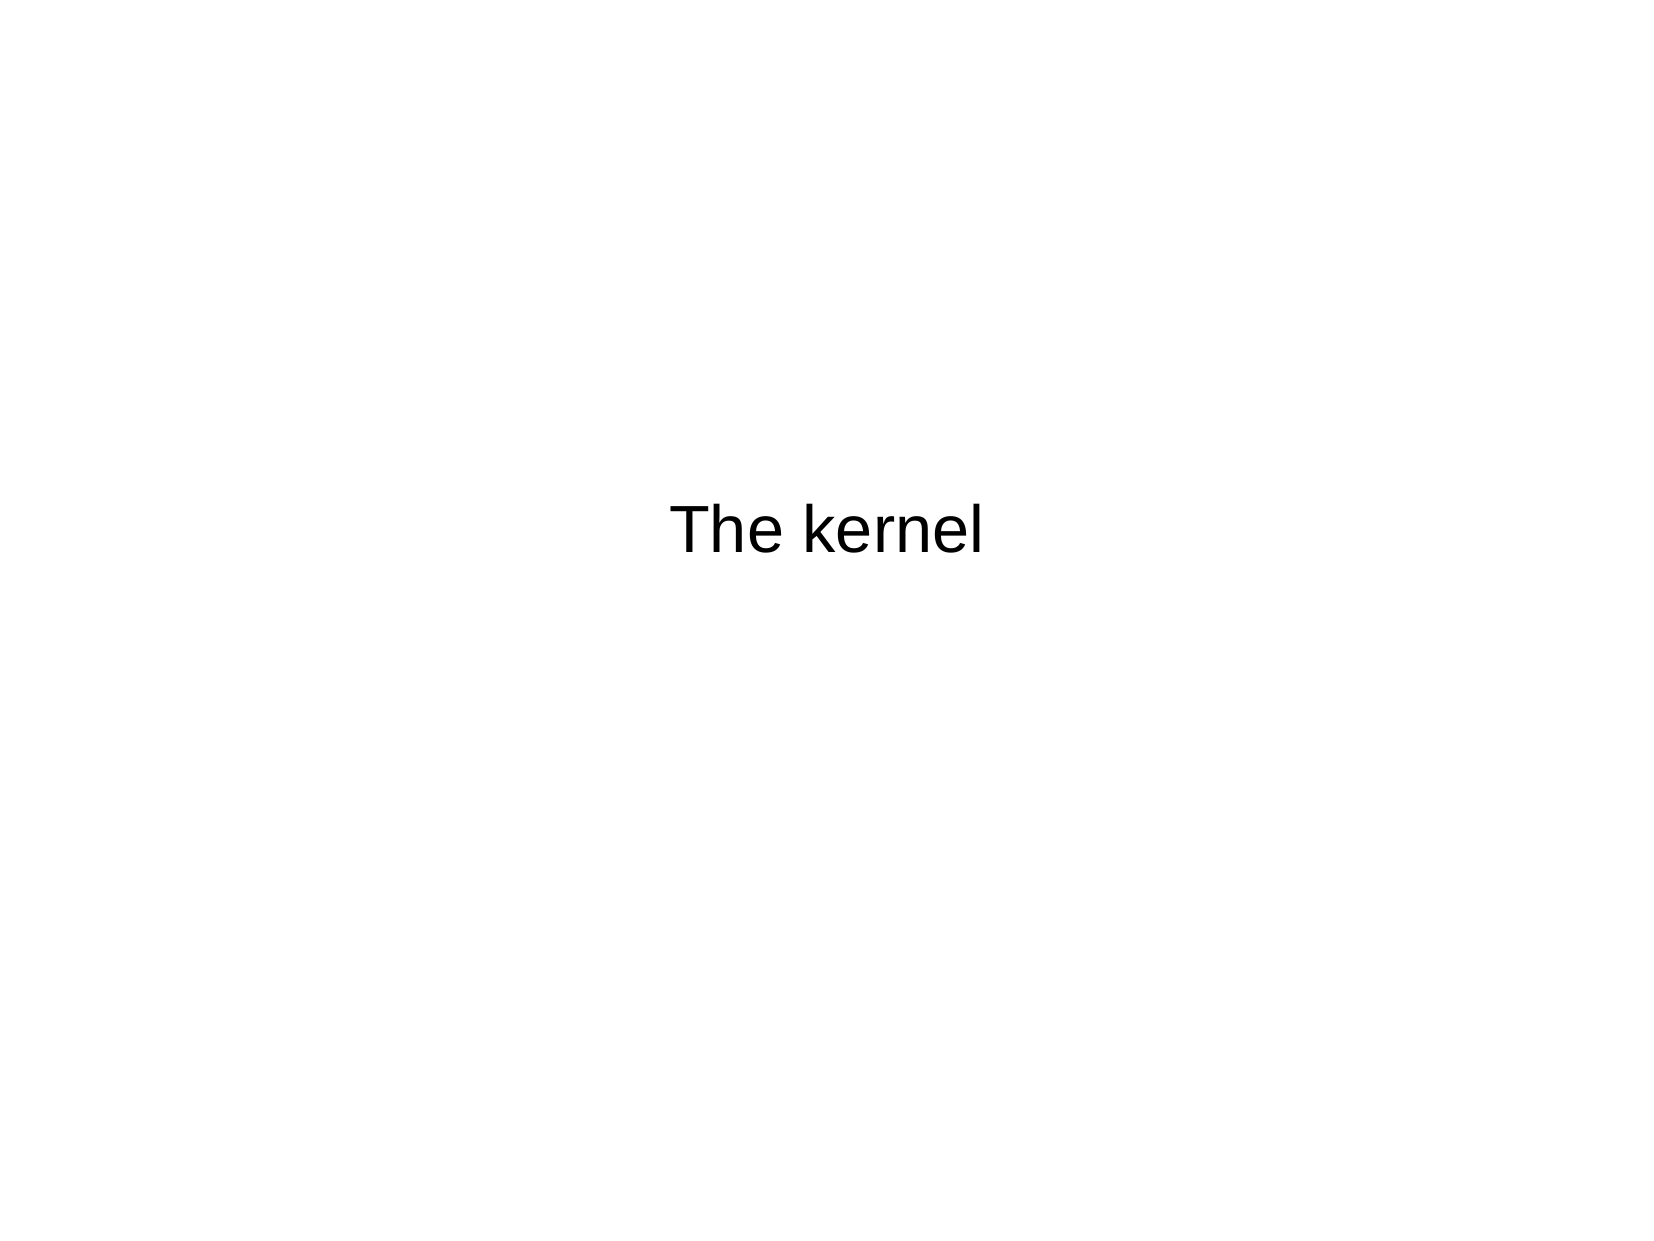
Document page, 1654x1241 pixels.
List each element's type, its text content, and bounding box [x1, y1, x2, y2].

subtitle The kernel [82, 49, 1571, 1010]
